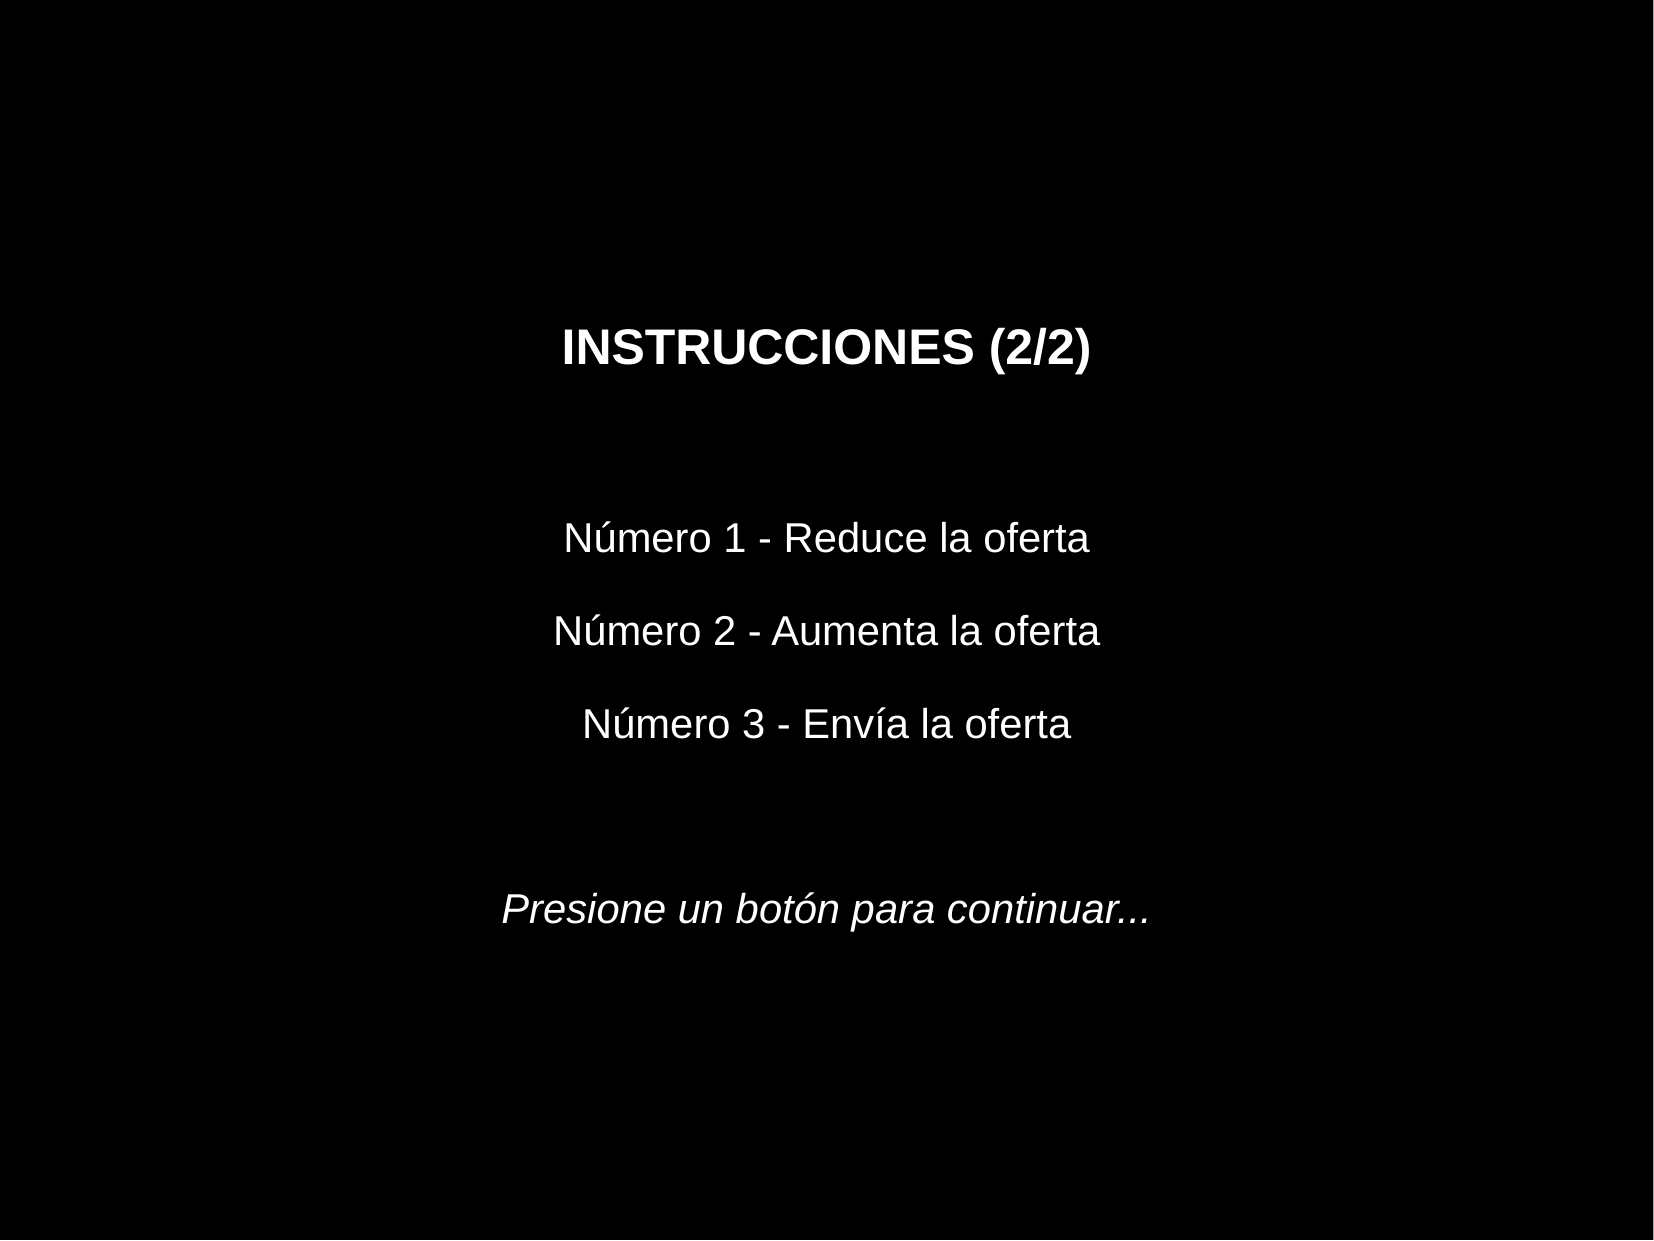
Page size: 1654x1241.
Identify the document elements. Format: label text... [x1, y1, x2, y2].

text_box INSTRUCCIONES (2/2) Número 1 - Reduce la oferta Número 2 - Aumenta la oferta Número 3 - Envía la oferta Presione un botón para continuar... [82, 319, 1571, 933]
